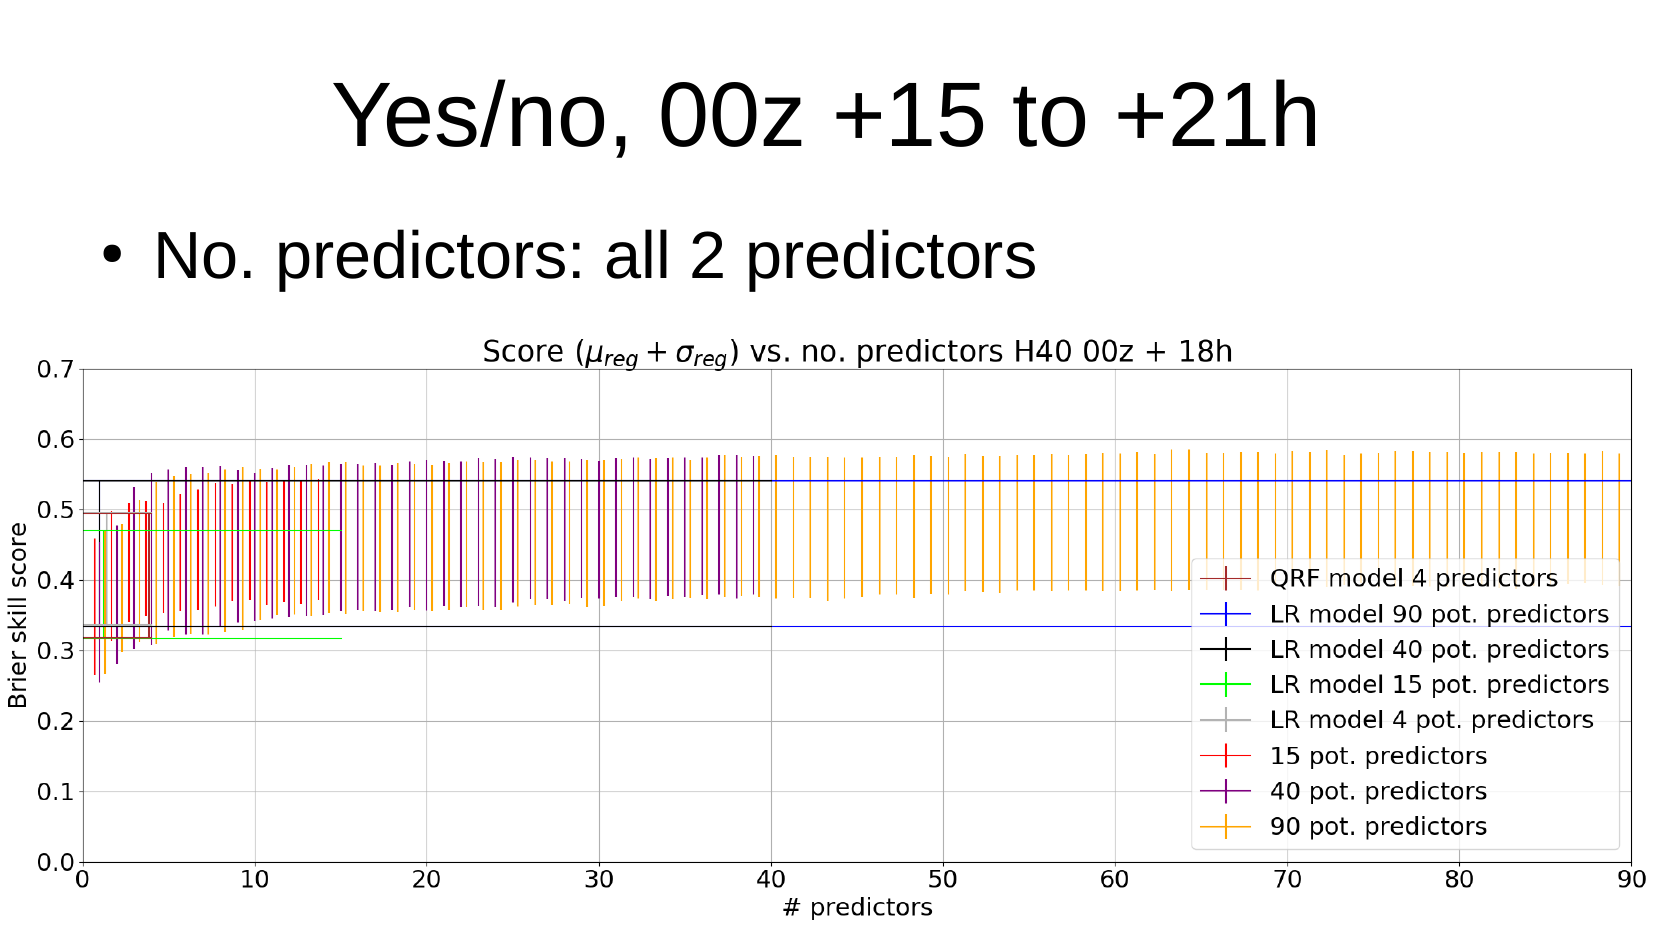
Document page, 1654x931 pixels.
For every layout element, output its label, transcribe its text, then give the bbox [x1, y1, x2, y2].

list No. predictors: all 2 predictors [82, 217, 1571, 329]
title Yes/no, 00z +15 to +21h [82, 37, 1571, 193]
picture [0, 329, 1654, 928]
